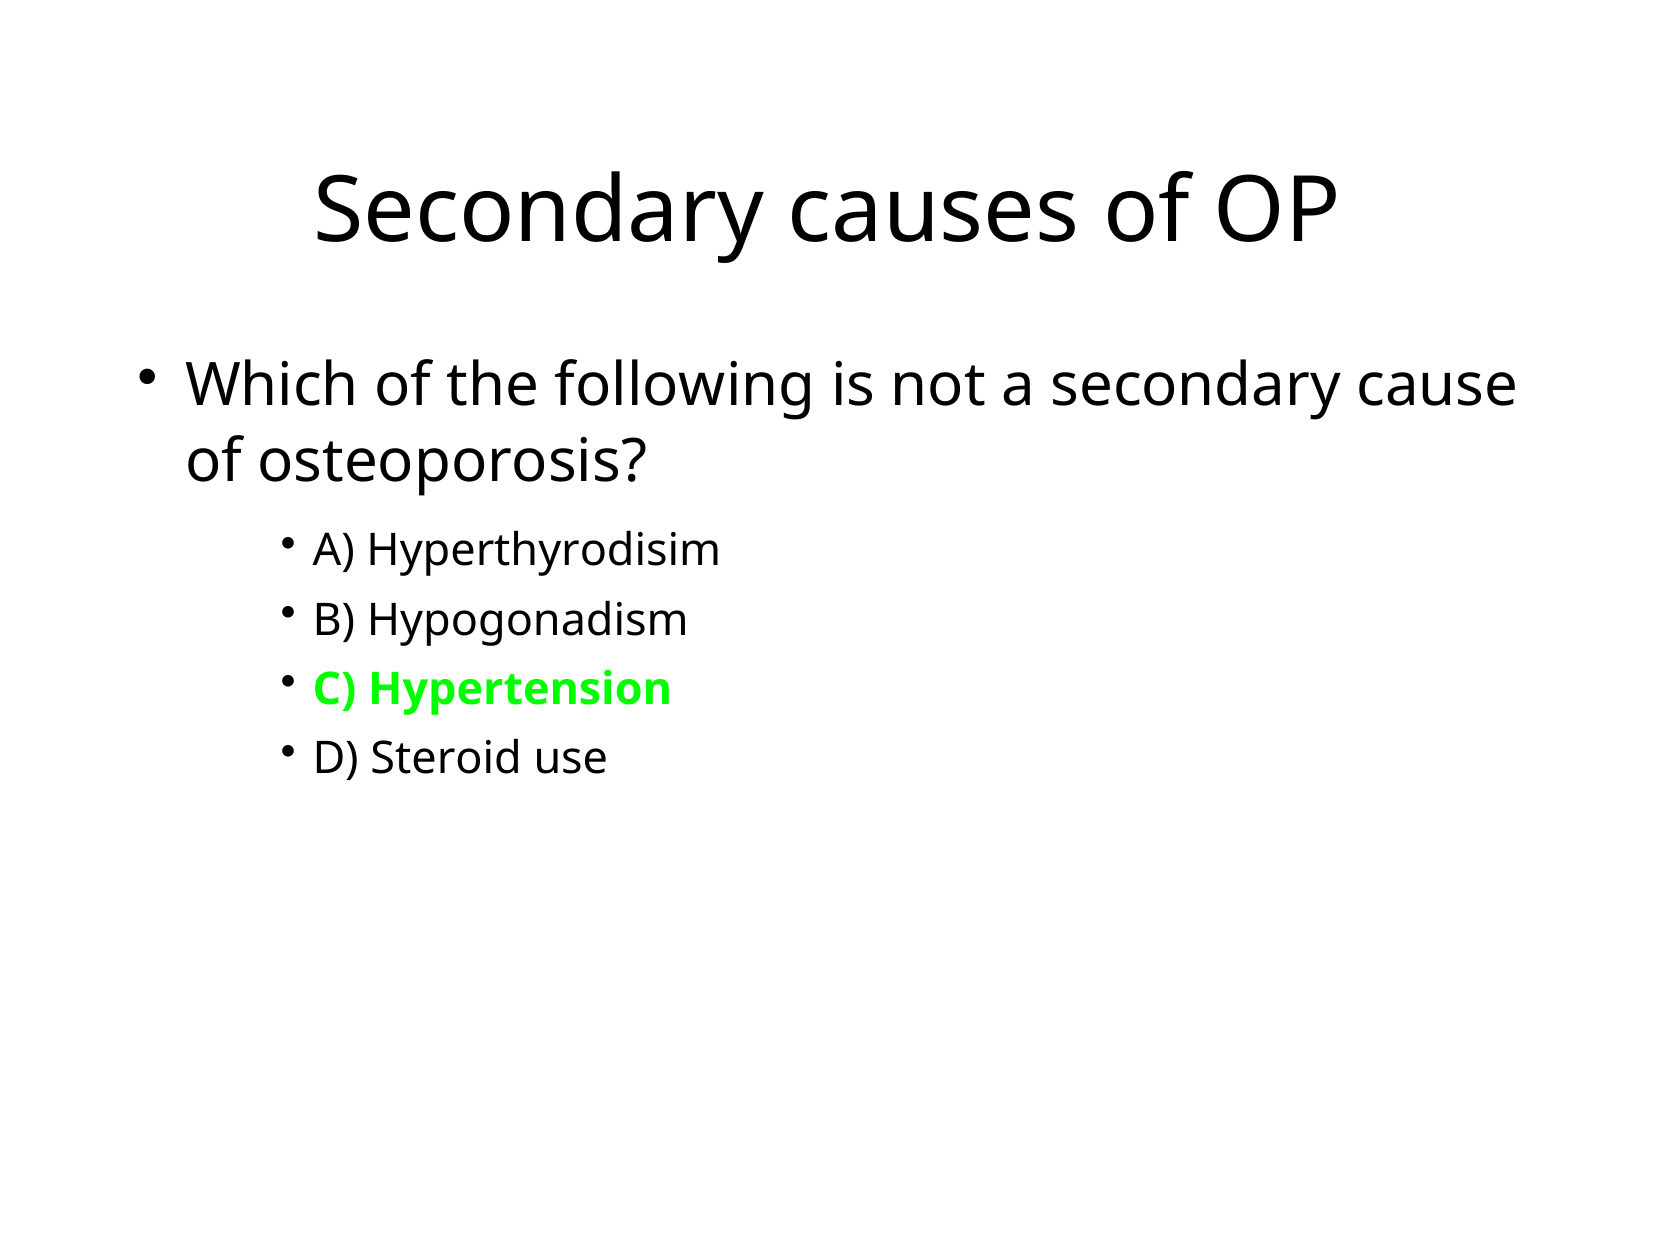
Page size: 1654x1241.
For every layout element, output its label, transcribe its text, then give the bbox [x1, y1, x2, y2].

list Which of the following is not a secondary cause of osteoporosis? A) Hyperthyrodisim B) Hypogonadism C) Hypertension D) Steroid use [121, 344, 1534, 785]
title Secondary causes of OP [121, 155, 1534, 258]
